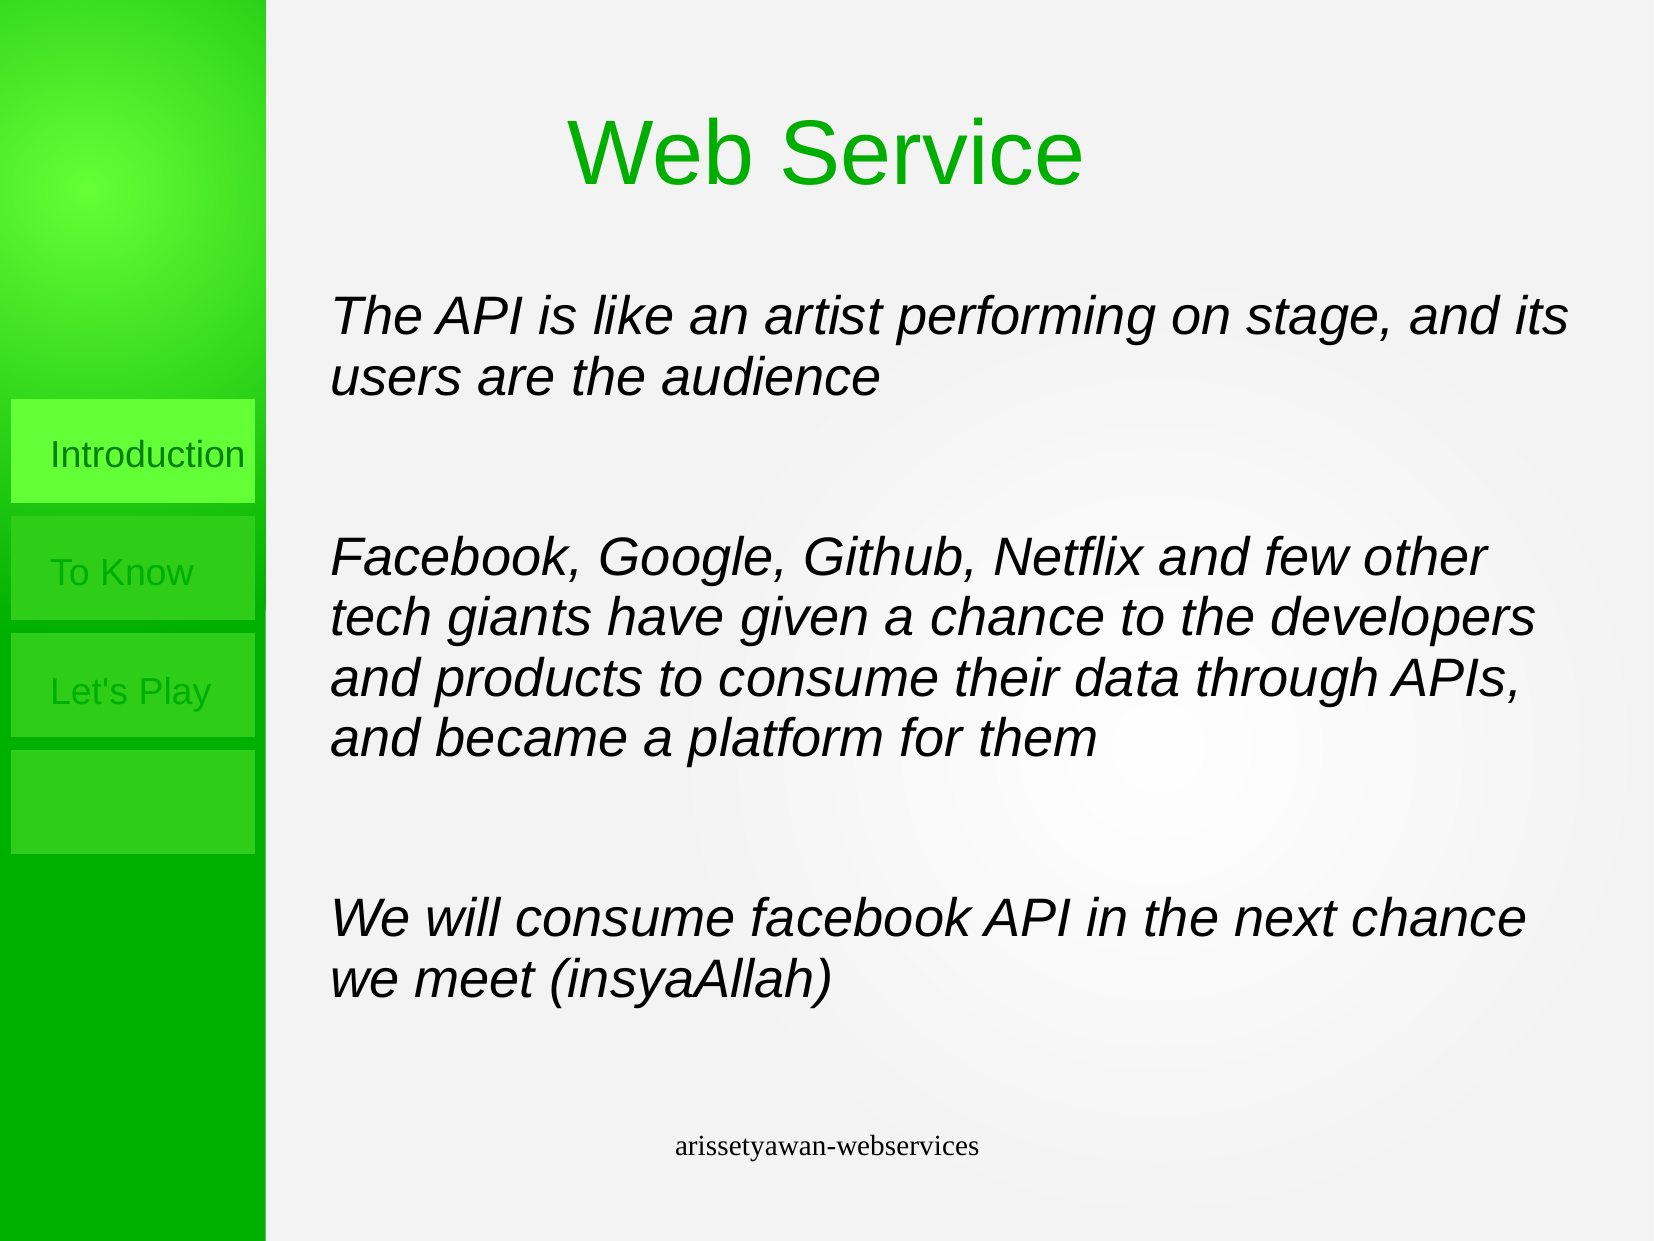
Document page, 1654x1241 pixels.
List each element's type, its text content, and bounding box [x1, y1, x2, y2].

title Web Service [82, 49, 1571, 257]
text_box To Know [35, 544, 252, 602]
text_box Let's Play [35, 663, 265, 720]
text_box Introduction [35, 425, 319, 483]
list The API is like an artist performing on stage, and its users are the audience Facebook, Google, Github, Netflix and few other tech giants have given a chance to the developers and products to consume their data through APIs, and became a platform for them We will consume facebook API in the next chance we meet (insyaAllah) [330, 285, 1591, 1171]
